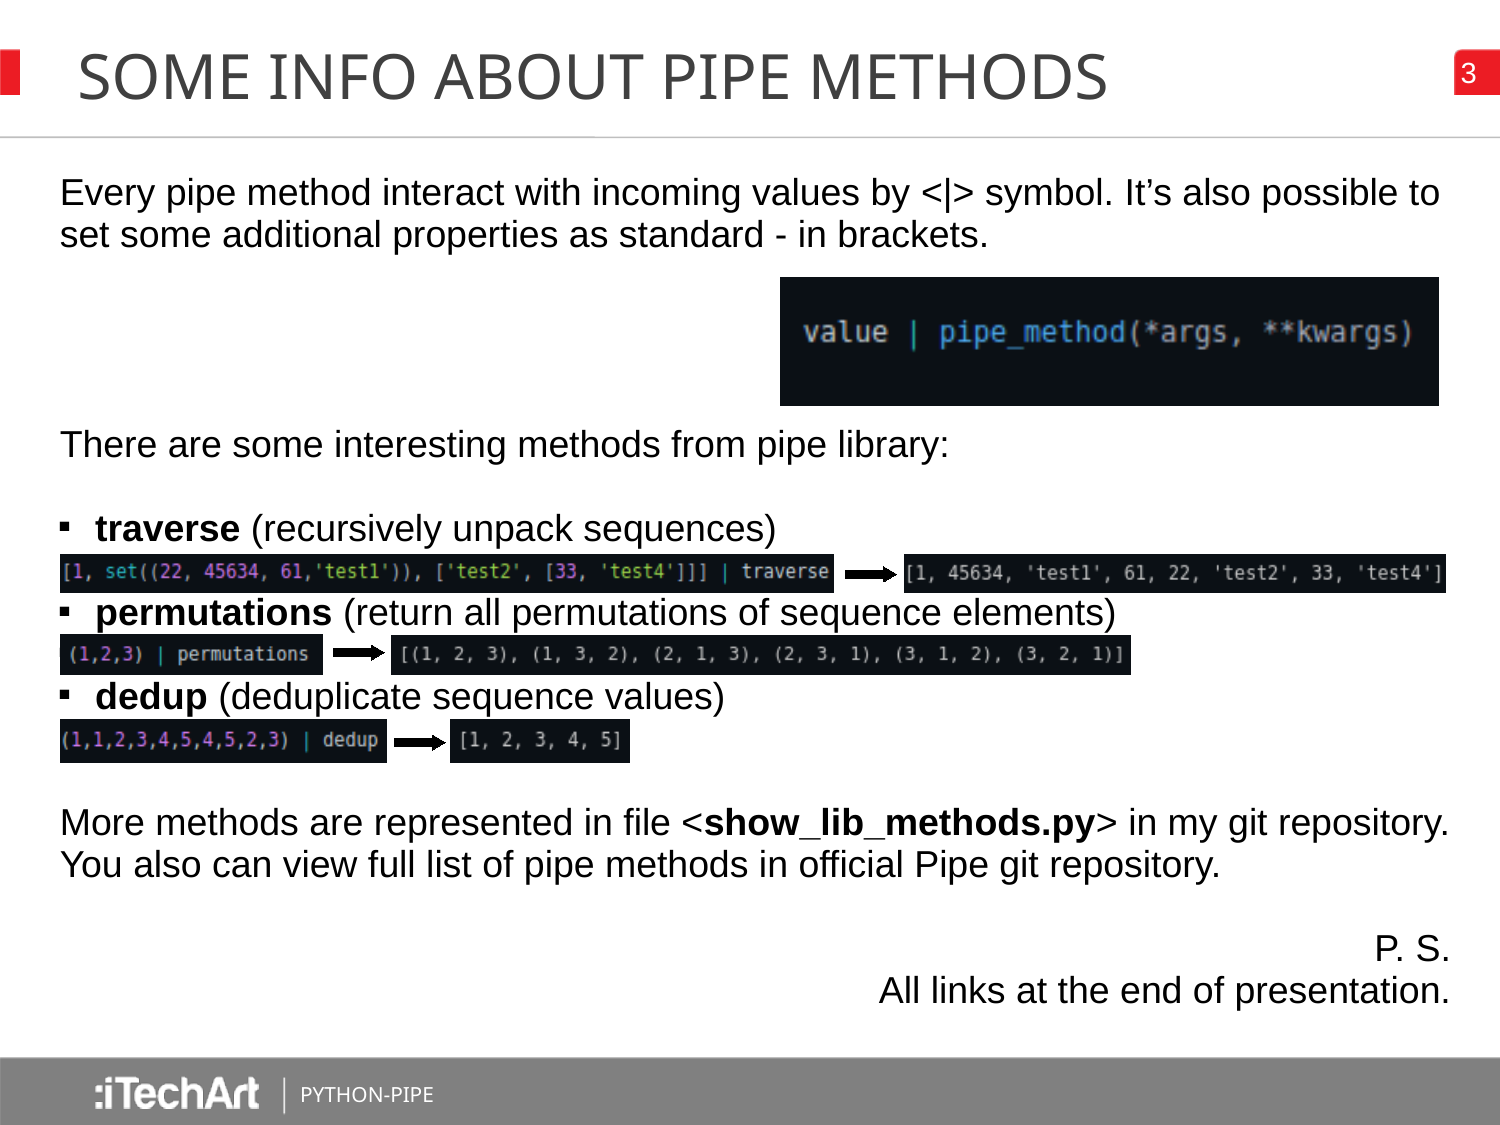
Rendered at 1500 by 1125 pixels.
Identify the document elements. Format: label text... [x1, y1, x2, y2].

text_box [845, 566, 897, 582]
picture [391, 635, 1131, 676]
text_box 3 [1445, 46, 1492, 97]
picture [60, 554, 834, 593]
title Some info about pipe methods [62, 29, 1235, 102]
picture [60, 634, 323, 676]
text_box [394, 735, 446, 751]
picture [0, 1057, 1500, 1125]
picture [60, 719, 387, 763]
picture [780, 277, 1439, 406]
picture [1492, 49, 1500, 95]
picture [904, 554, 1446, 593]
subtitle Python-pipe [285, 1082, 546, 1123]
text_box Every pipe method interact with incoming values by <|> symbol. It’s also possible to set some additional properties as standard - in brackets. There are some interesting methods from pipe library: traverse (recursively unpack sequences) permutations (return all permutations of sequence elements) dedup (deduplicate sequence values) More methods are represented in file <show_lib_methods.py> in my git repository. You also can view full list of pipe methods in official Pipe git repository. P. S. All links at the end of presentation. [45, 163, 1467, 1061]
picture [0, 49, 20, 96]
text_box [333, 645, 385, 661]
picture [450, 719, 630, 763]
